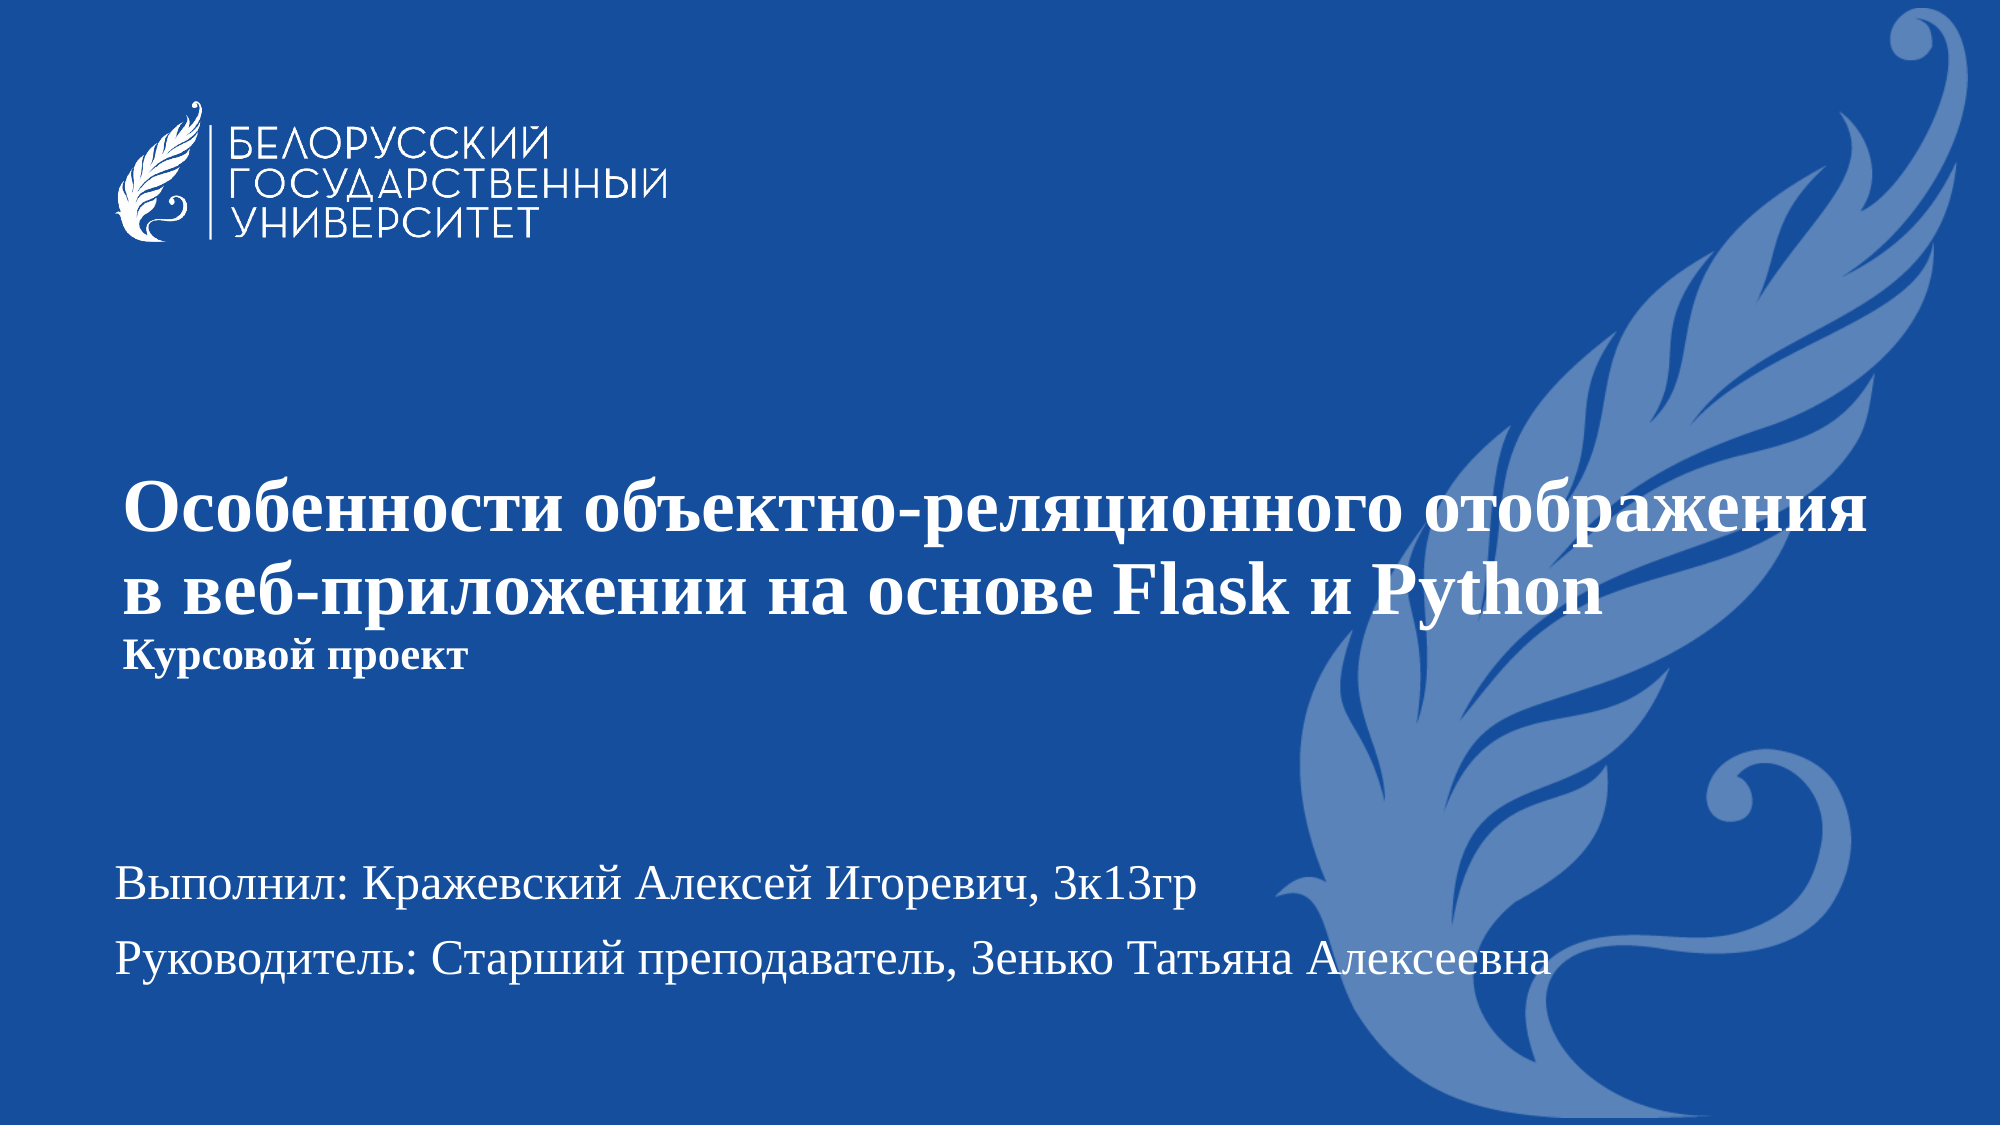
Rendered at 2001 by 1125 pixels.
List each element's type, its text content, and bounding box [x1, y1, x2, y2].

subtitle Выполнил: Кражевский Алексей Игоревич, 3к13гр Руководитель: Старший преподаватель, Зенько Татьяна Алексеевна [114, 856, 1615, 1031]
title Особенности объектно-реляционного отображения в веб-приложении на основе Flask и Python Курсовой проект [122, 442, 1920, 680]
picture [1275, 8, 1968, 1118]
picture [114, 101, 666, 242]
